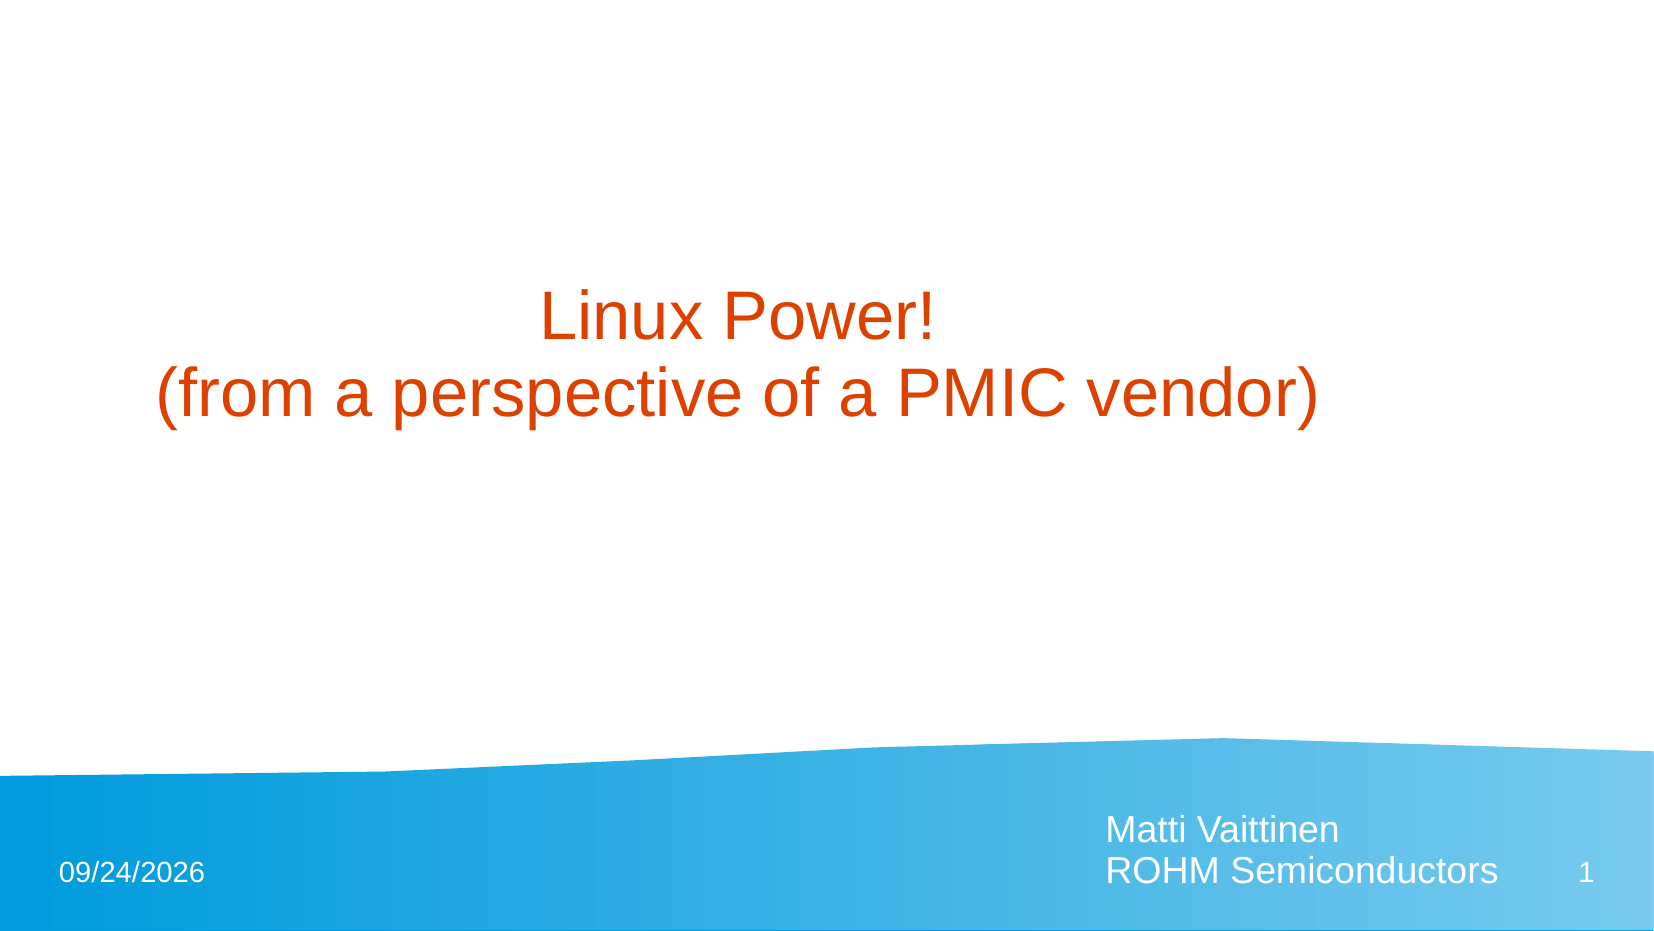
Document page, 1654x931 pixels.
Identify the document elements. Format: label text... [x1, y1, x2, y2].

text_box Matti Vaittinen ROHM Semiconductors [1090, 800, 1514, 900]
title Linux Power! (from a perspective of a PMIC vendor) [0, 265, 1477, 443]
